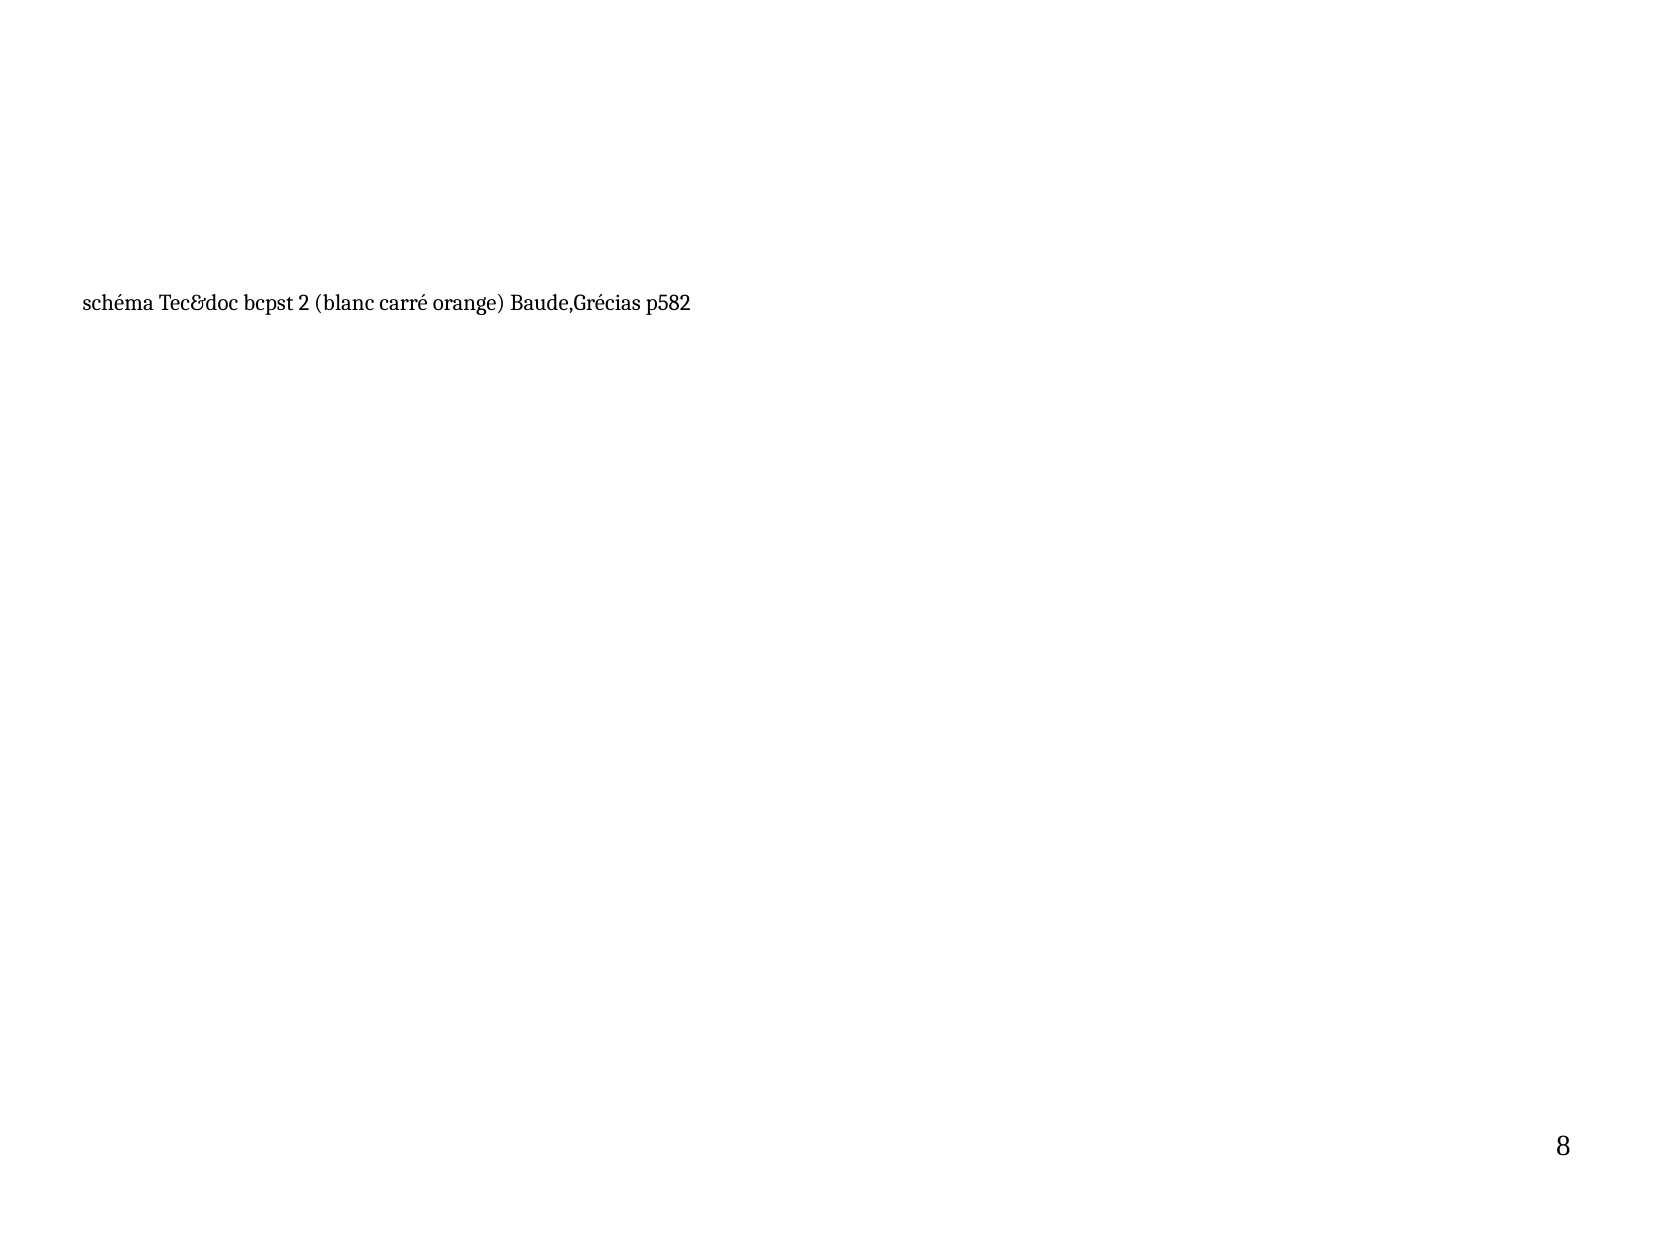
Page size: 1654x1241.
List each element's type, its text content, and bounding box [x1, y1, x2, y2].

list schéma Tec&doc bcpst 2 (blanc carré orange) Baude,Grécias p582 [82, 290, 1571, 1109]
